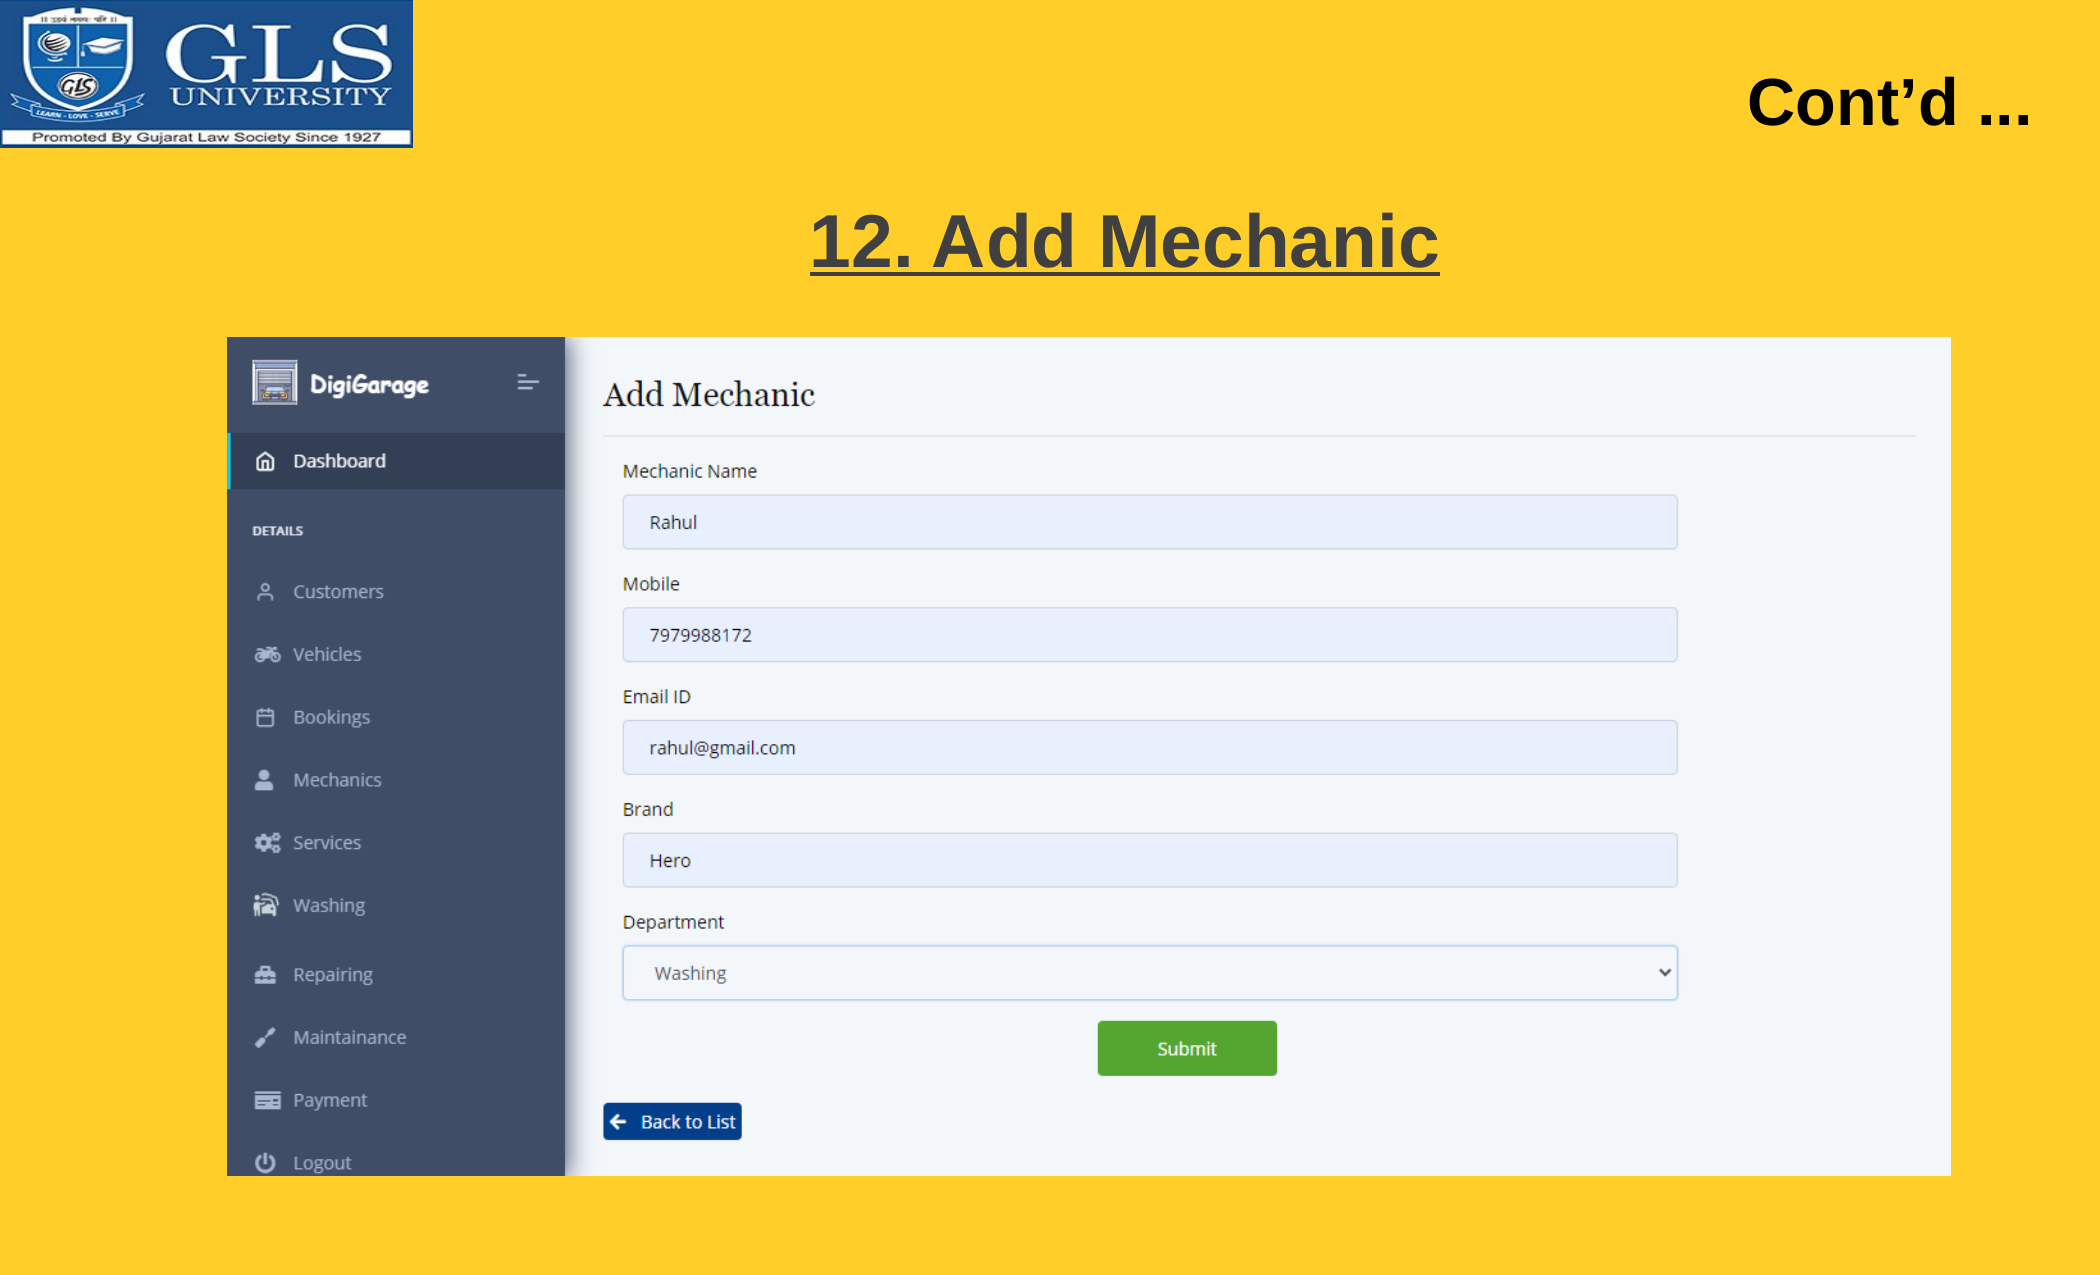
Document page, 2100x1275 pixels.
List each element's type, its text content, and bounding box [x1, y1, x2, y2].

text_box Cont’d ... [1732, 57, 2063, 147]
picture [227, 337, 1951, 1176]
text_box 12. Add Mechanic [750, 192, 1501, 337]
picture [0, 0, 413, 148]
